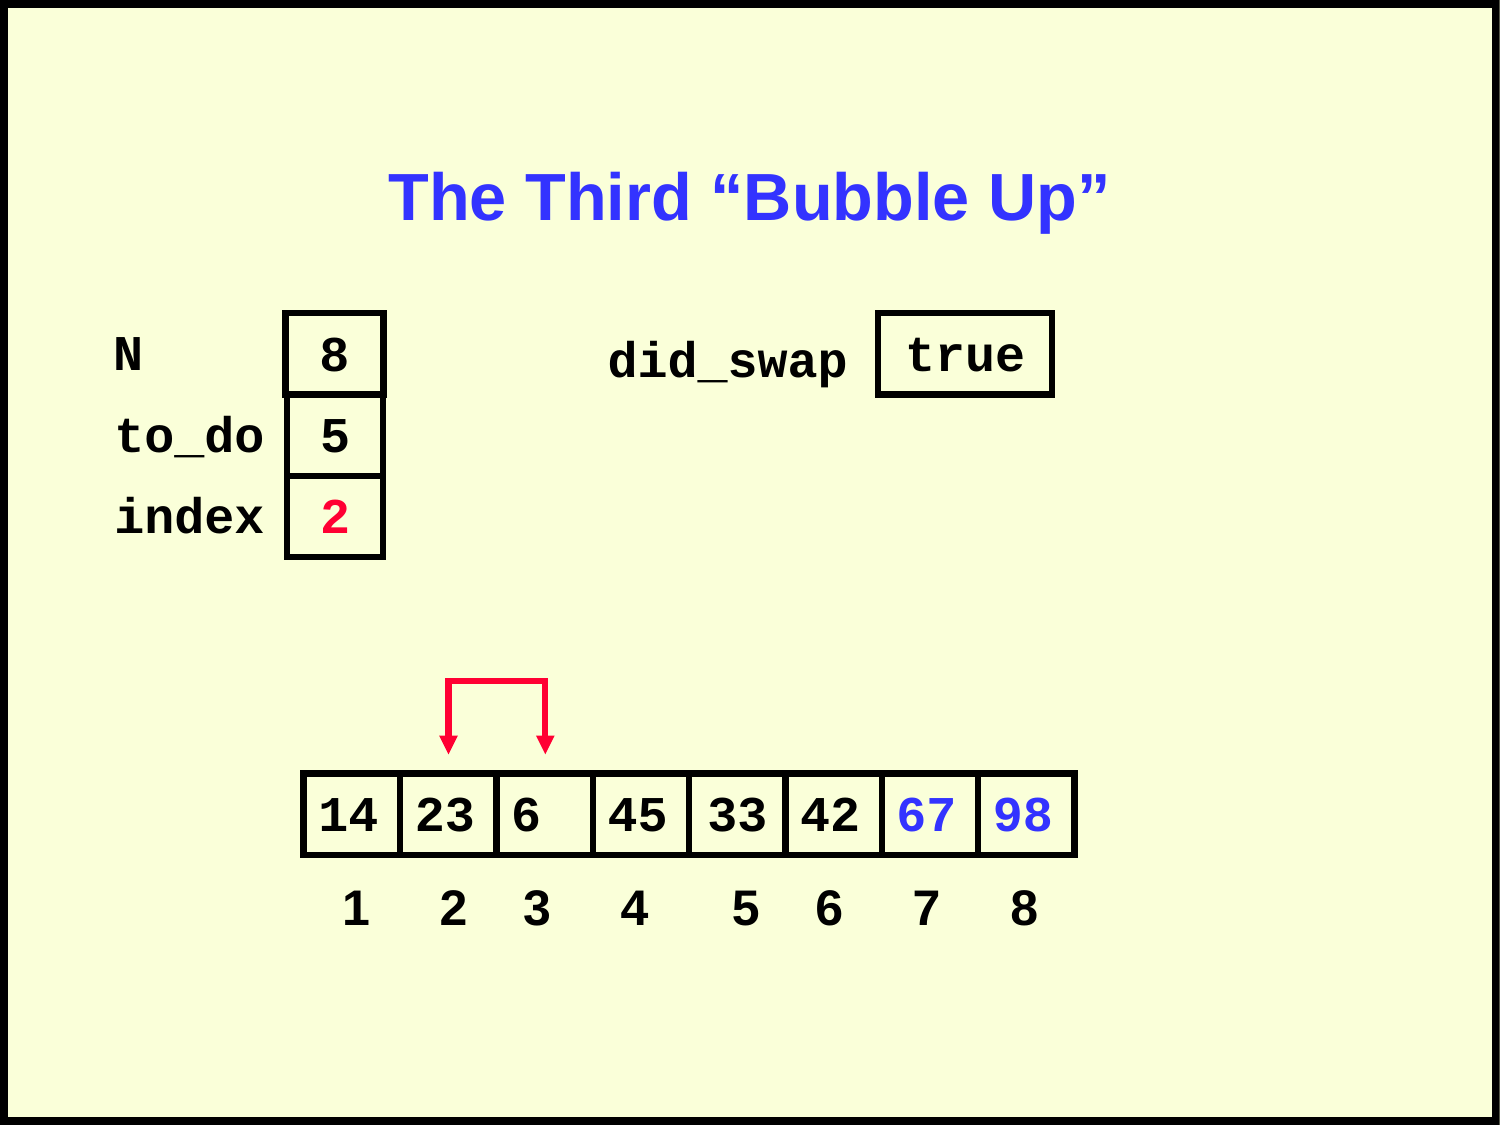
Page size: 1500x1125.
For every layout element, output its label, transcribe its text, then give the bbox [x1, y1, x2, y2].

title The Third “Bubble Up” [112, 99, 1388, 288]
text_box 2 [286, 475, 384, 558]
text_box to_do [99, 394, 280, 470]
text_box 67 [881, 773, 978, 855]
text_box did_swap [592, 319, 877, 395]
text_box index [99, 475, 280, 552]
text_box 1 2 3 4 5 6 7 8 [327, 868, 1055, 944]
text_box 6 [497, 773, 592, 855]
text_box 42 [786, 773, 881, 855]
text_box N [98, 313, 279, 389]
text_box 14 [303, 773, 400, 855]
text_box 23 [400, 773, 497, 855]
text_box 8 [285, 313, 384, 395]
text_box 5 [286, 395, 384, 475]
text_box 98 [978, 773, 1075, 855]
text_box 33 [689, 773, 786, 855]
text_box true [877, 313, 1053, 395]
text_box 45 [592, 773, 689, 855]
